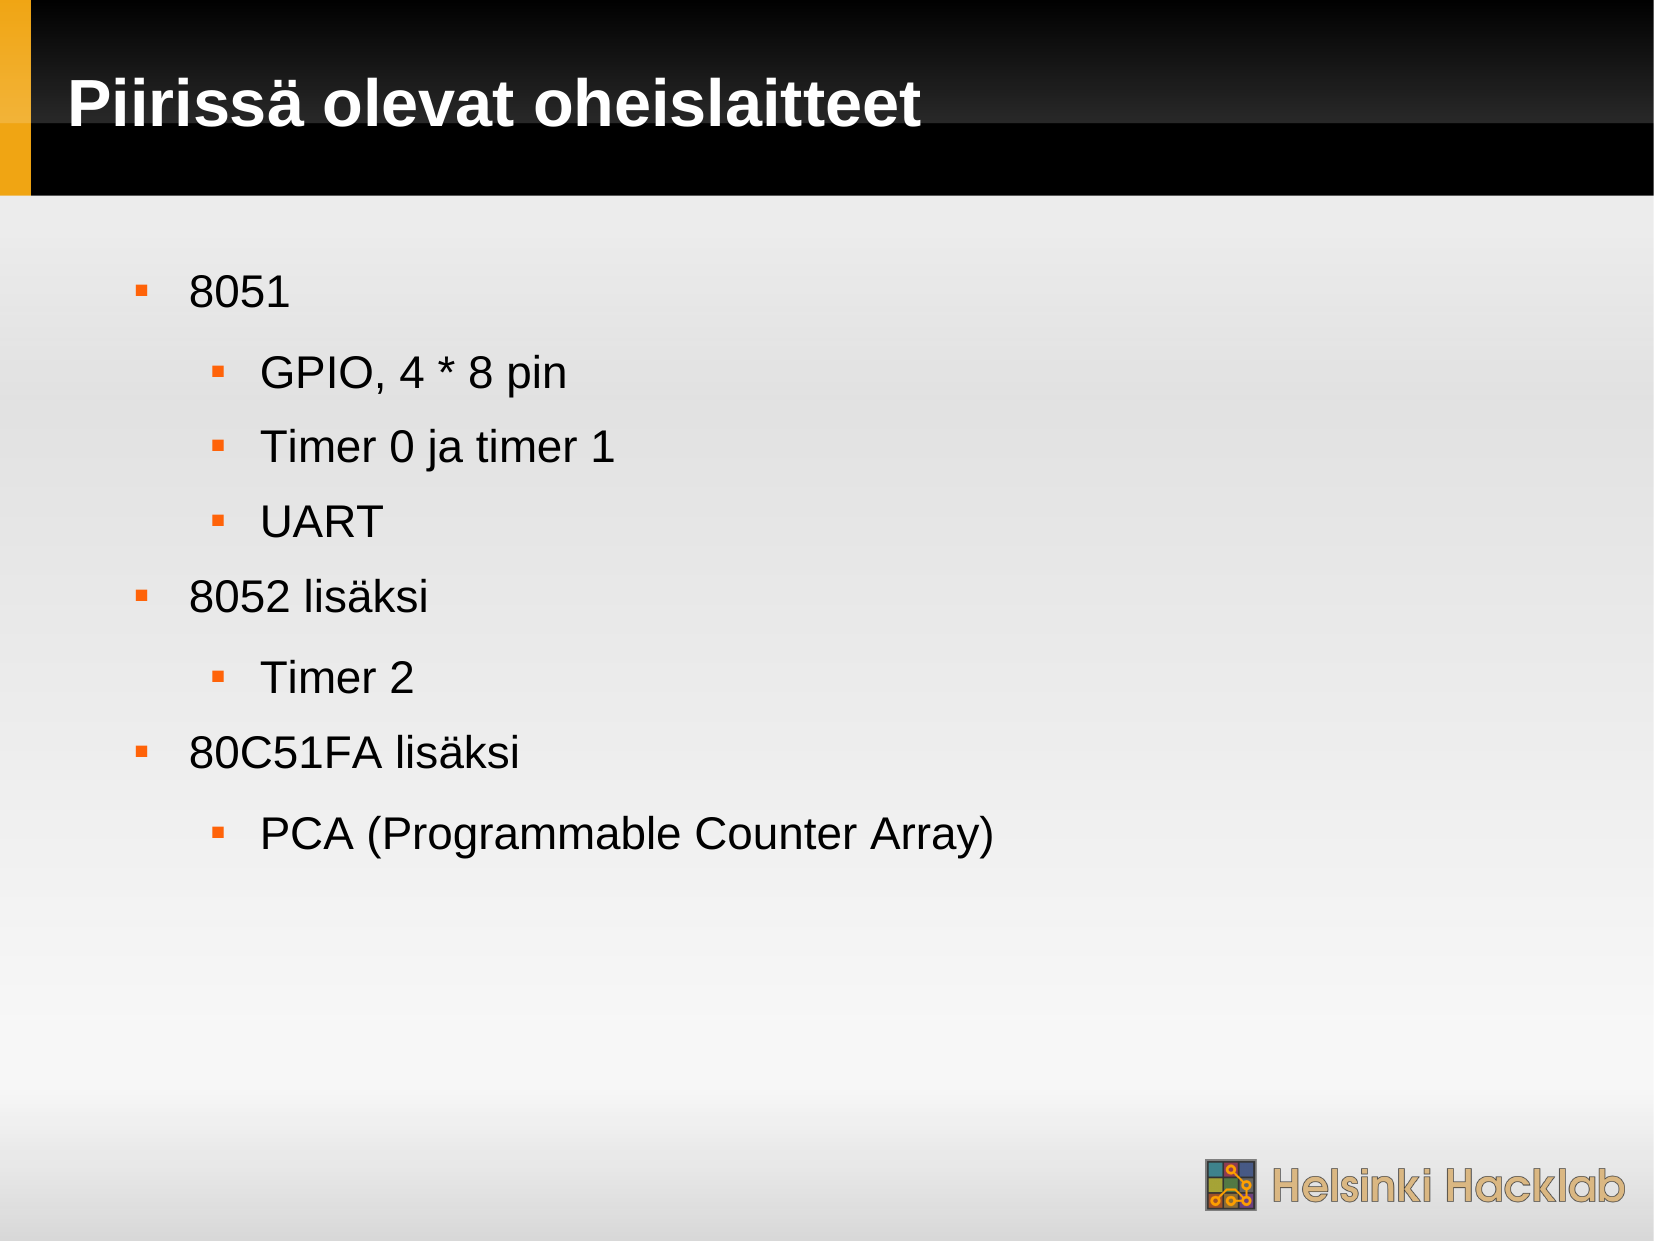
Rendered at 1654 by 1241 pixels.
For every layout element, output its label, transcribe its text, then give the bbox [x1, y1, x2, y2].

title Piirissä olevat oheislaitteet [67, 0, 1556, 208]
list 8051 GPIO, 4 * 8 pin Timer 0 ja timer 1 UART 8052 lisäksi Timer 2 80C51FA lisäksi PCA (Programmable Counter Array) [118, 265, 1506, 1211]
picture [0, 0, 1654, 1241]
